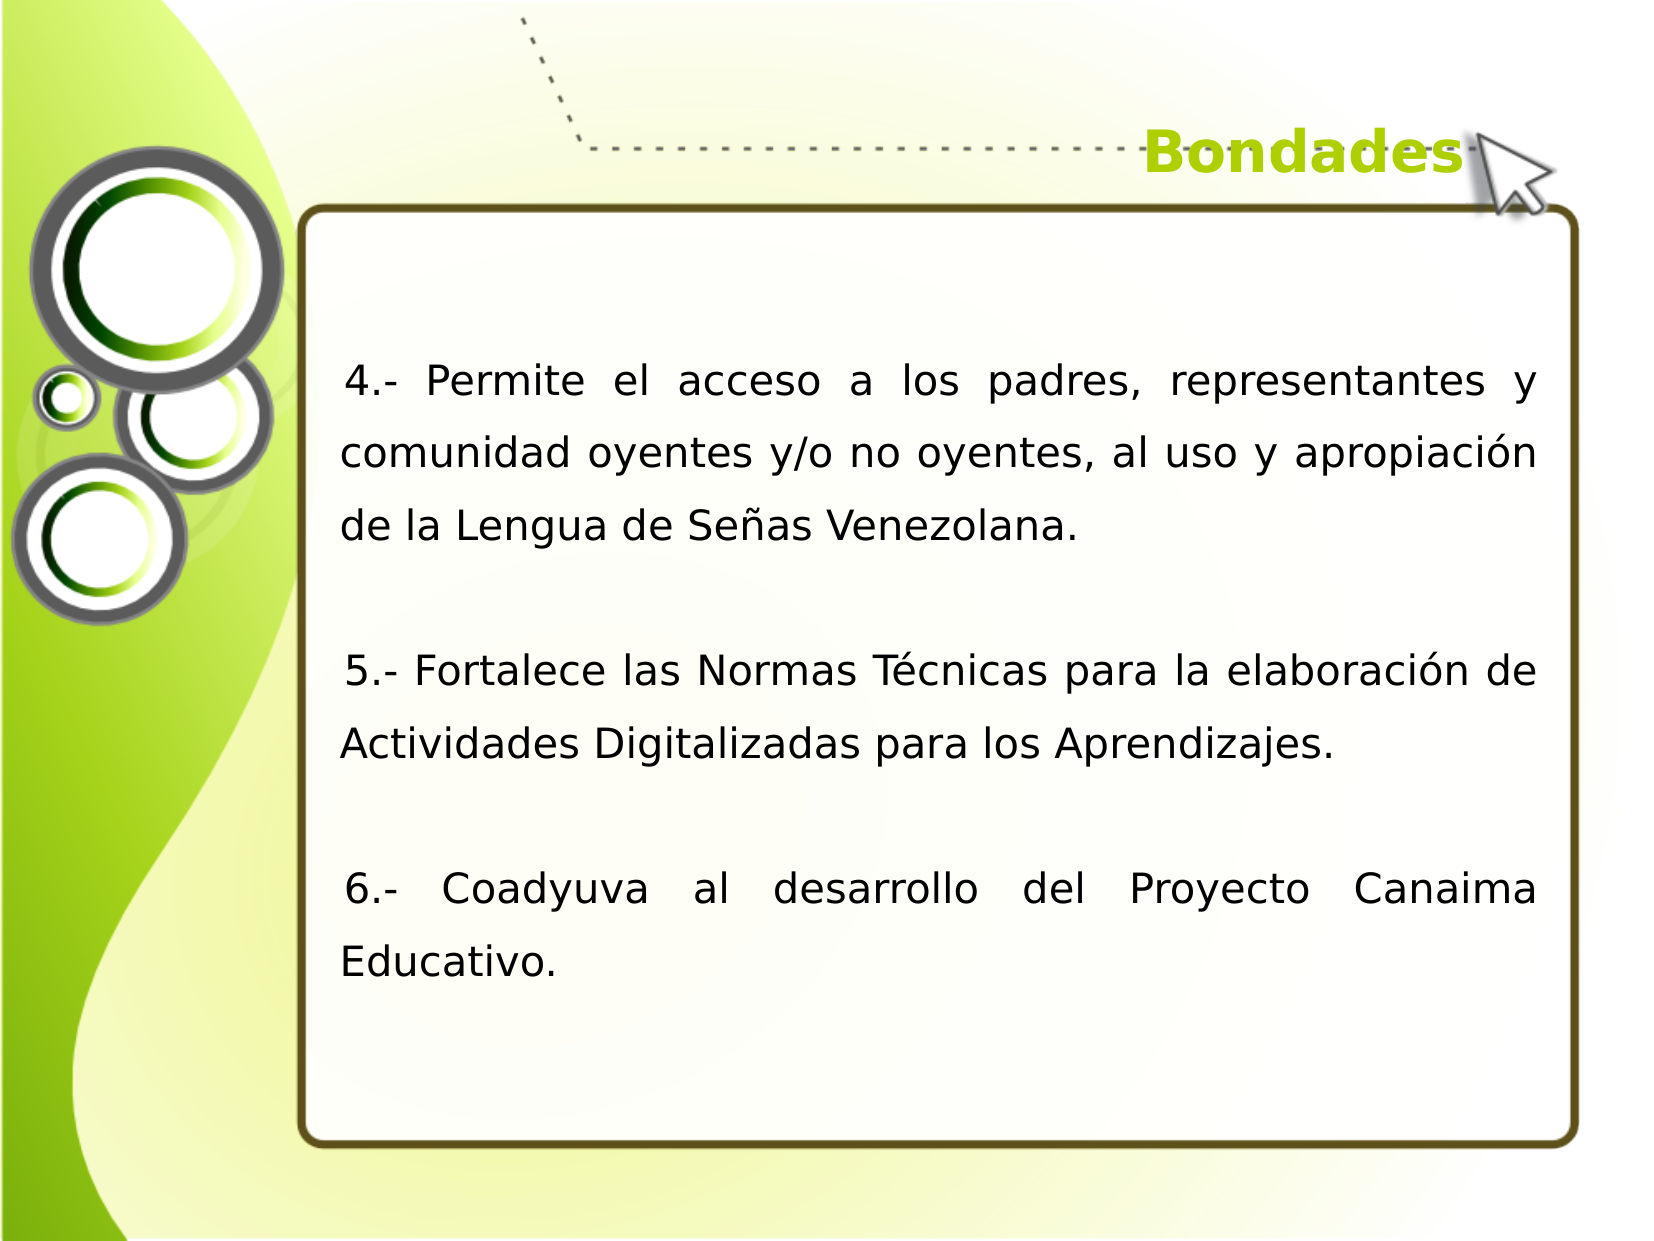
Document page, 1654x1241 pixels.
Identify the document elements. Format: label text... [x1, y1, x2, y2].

text_box 4.- Permite el acceso a los padres, representantes y comunidad oyentes y/o no oyentes, al uso y apropiación de la Lengua de Señas Venezolana. 5.- Fortalece las Normas Técnicas para la elaboración de Actividades Digitalizadas para los Aprendizajes. 6.- Coadyuva al desarrollo del Proyecto Canaima Educativo. [289, 324, 1554, 993]
text_box [289, 318, 1554, 324]
text_box Bondades [755, 76, 1501, 160]
picture [0, 0, 1654, 1241]
